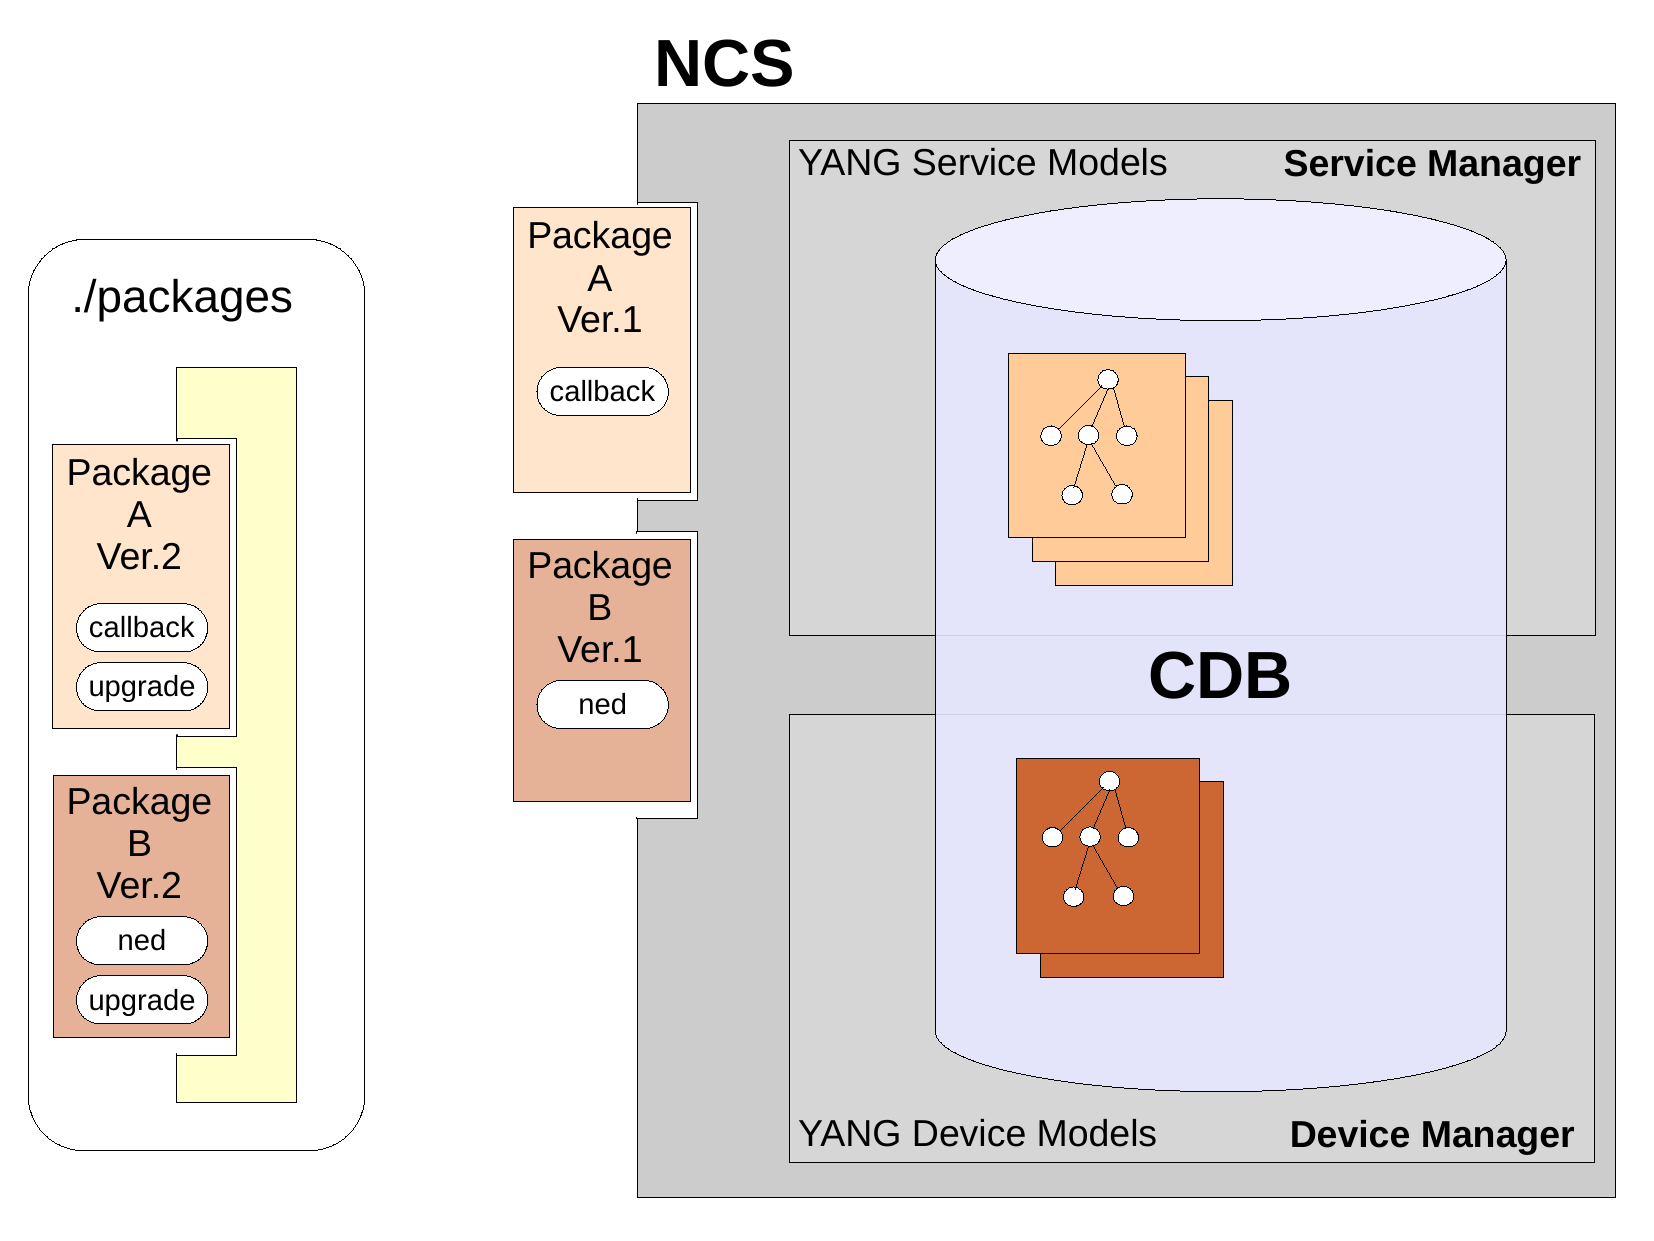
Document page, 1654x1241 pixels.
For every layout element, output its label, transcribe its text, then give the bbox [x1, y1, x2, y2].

text_box NCS [639, 18, 811, 108]
text_box [52, 367, 297, 1103]
text_box callback [76, 603, 208, 652]
text_box ./packages [56, 263, 308, 330]
text_box CDB [935, 261, 1507, 1092]
text_box YANG Service Models [783, 134, 1184, 191]
text_box Package B Ver.1 [512, 536, 689, 678]
text_box ned [76, 916, 208, 965]
text_box Device Manager [1274, 1105, 1591, 1163]
text_box Package A Ver.2 [51, 443, 228, 585]
text_box Package A Ver.1 [512, 207, 689, 349]
text_box upgrade [76, 662, 208, 711]
text_box Package B Ver.2 [51, 773, 228, 914]
text_box ned [536, 680, 669, 729]
text_box [513, 103, 1616, 1198]
text_box Service Manager [1268, 134, 1597, 192]
text_box callback [536, 367, 669, 416]
text_box upgrade [76, 975, 208, 1024]
text_box YANG Device Models [783, 1105, 1173, 1163]
